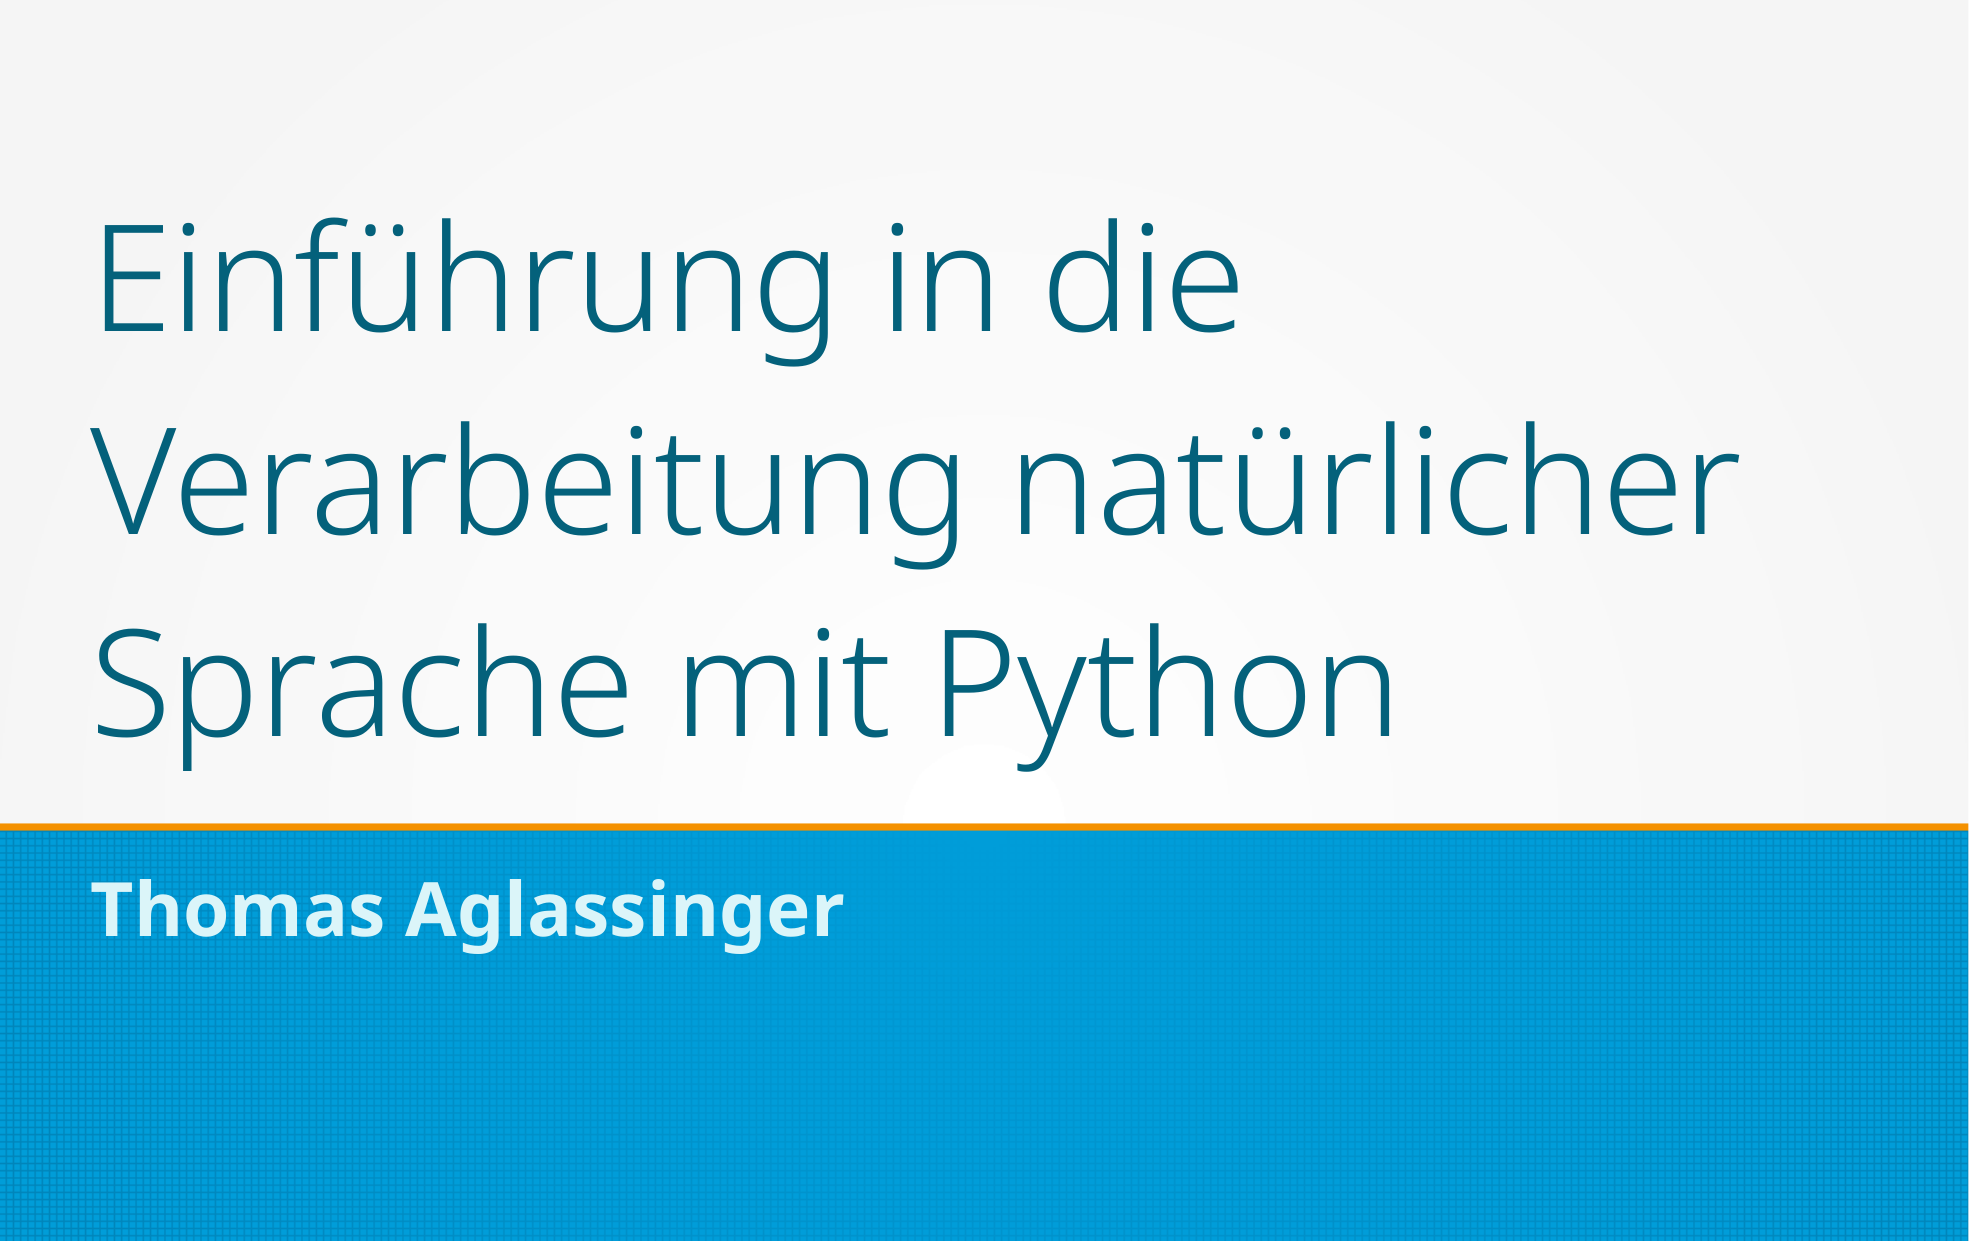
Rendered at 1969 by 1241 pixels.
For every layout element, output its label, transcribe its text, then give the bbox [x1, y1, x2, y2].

title Einführung in die Verarbeitung natürlicher Sprache mit Python [90, 49, 1862, 781]
subtitle Thomas Aglassinger [90, 855, 1861, 1111]
picture [0, 0, 1969, 830]
